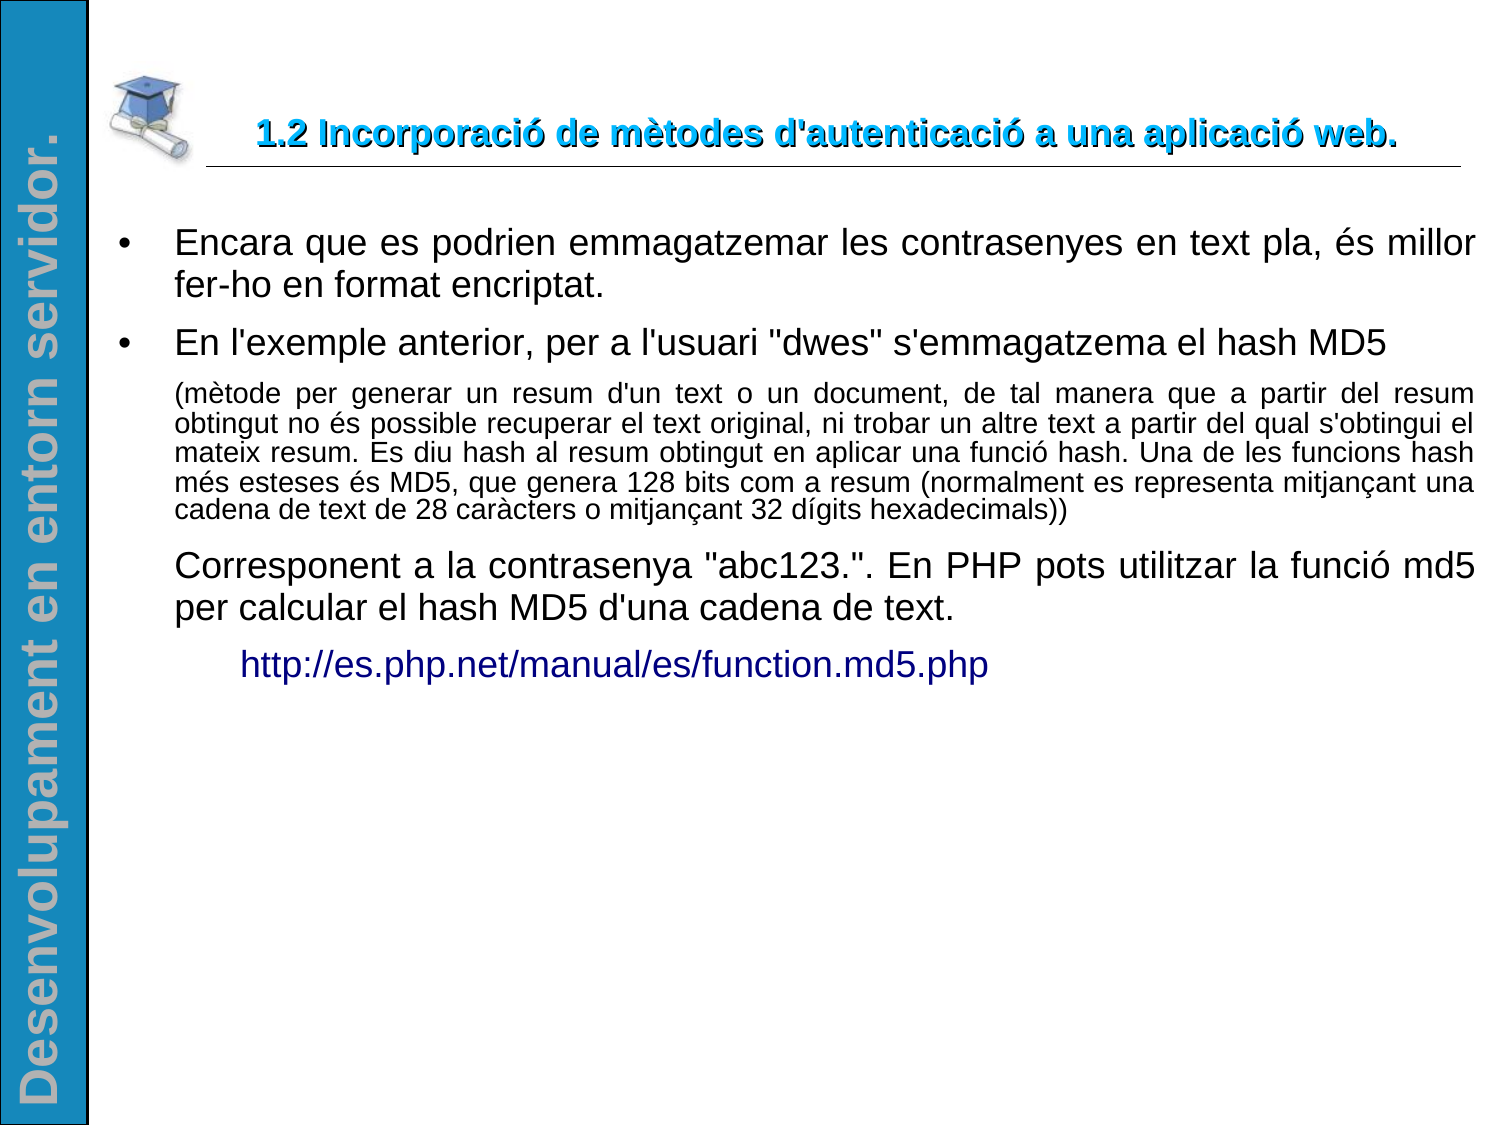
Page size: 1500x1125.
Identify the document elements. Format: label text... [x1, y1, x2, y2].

list Encara que es podrien emmagatzemar les contrasenyes en text pla, és millor fer-ho en format encriptat. En l'exemple anterior, per a l'usuari "dwes" s'emmagatzema el hash MD5 (mètode per generar un resum d'un text o un document, de tal manera que a partir del resum obtingut no és possible recuperar el text original, ni trobar un altre text a partir del qual s'obtingui el mateix resum. Es diu hash al resum obtingut en aplicar una funció hash. Una de les funcions hash més esteses és MD5, que genera 128 bits com a resum (normalment es representa mitjançant una cadena de text de 28 caràcters o mitjançant 32 dígits hexadecimals)) Corresponent a la contrasenya "abc123.". En PHP pots utilitzar la funció md5 per calcular el hash MD5 d'una cadena de text. http://es.php.net/manual/es/function.md5.php [118, 221, 1477, 964]
picture [93, 61, 206, 174]
title 1.2 Incorporació de mètodes d'autenticació a una aplicació web. [206, 88, 1447, 178]
